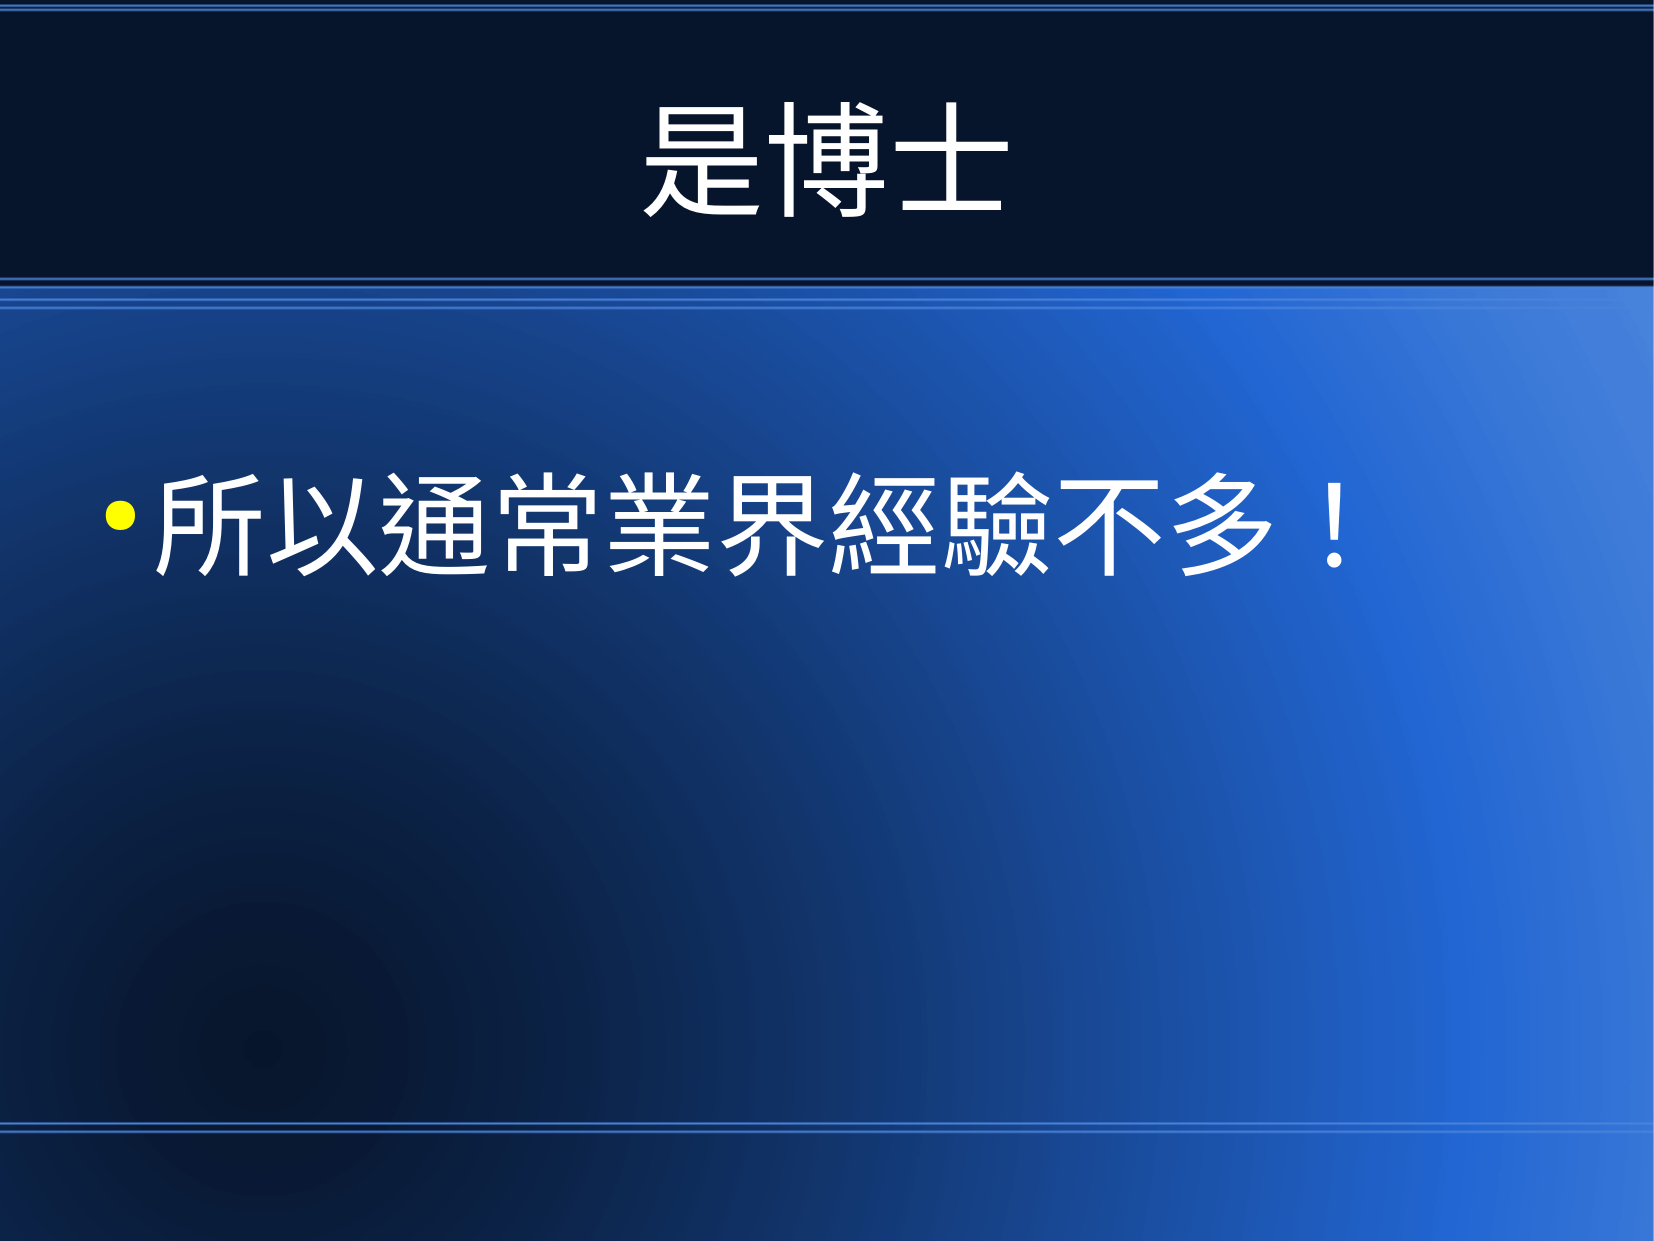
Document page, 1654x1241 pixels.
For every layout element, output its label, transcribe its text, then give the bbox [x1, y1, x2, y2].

picture [0, 0, 1654, 1241]
list 所以通常業界經驗不多！ [82, 355, 1571, 1241]
title 是博士 [82, 49, 1571, 257]
